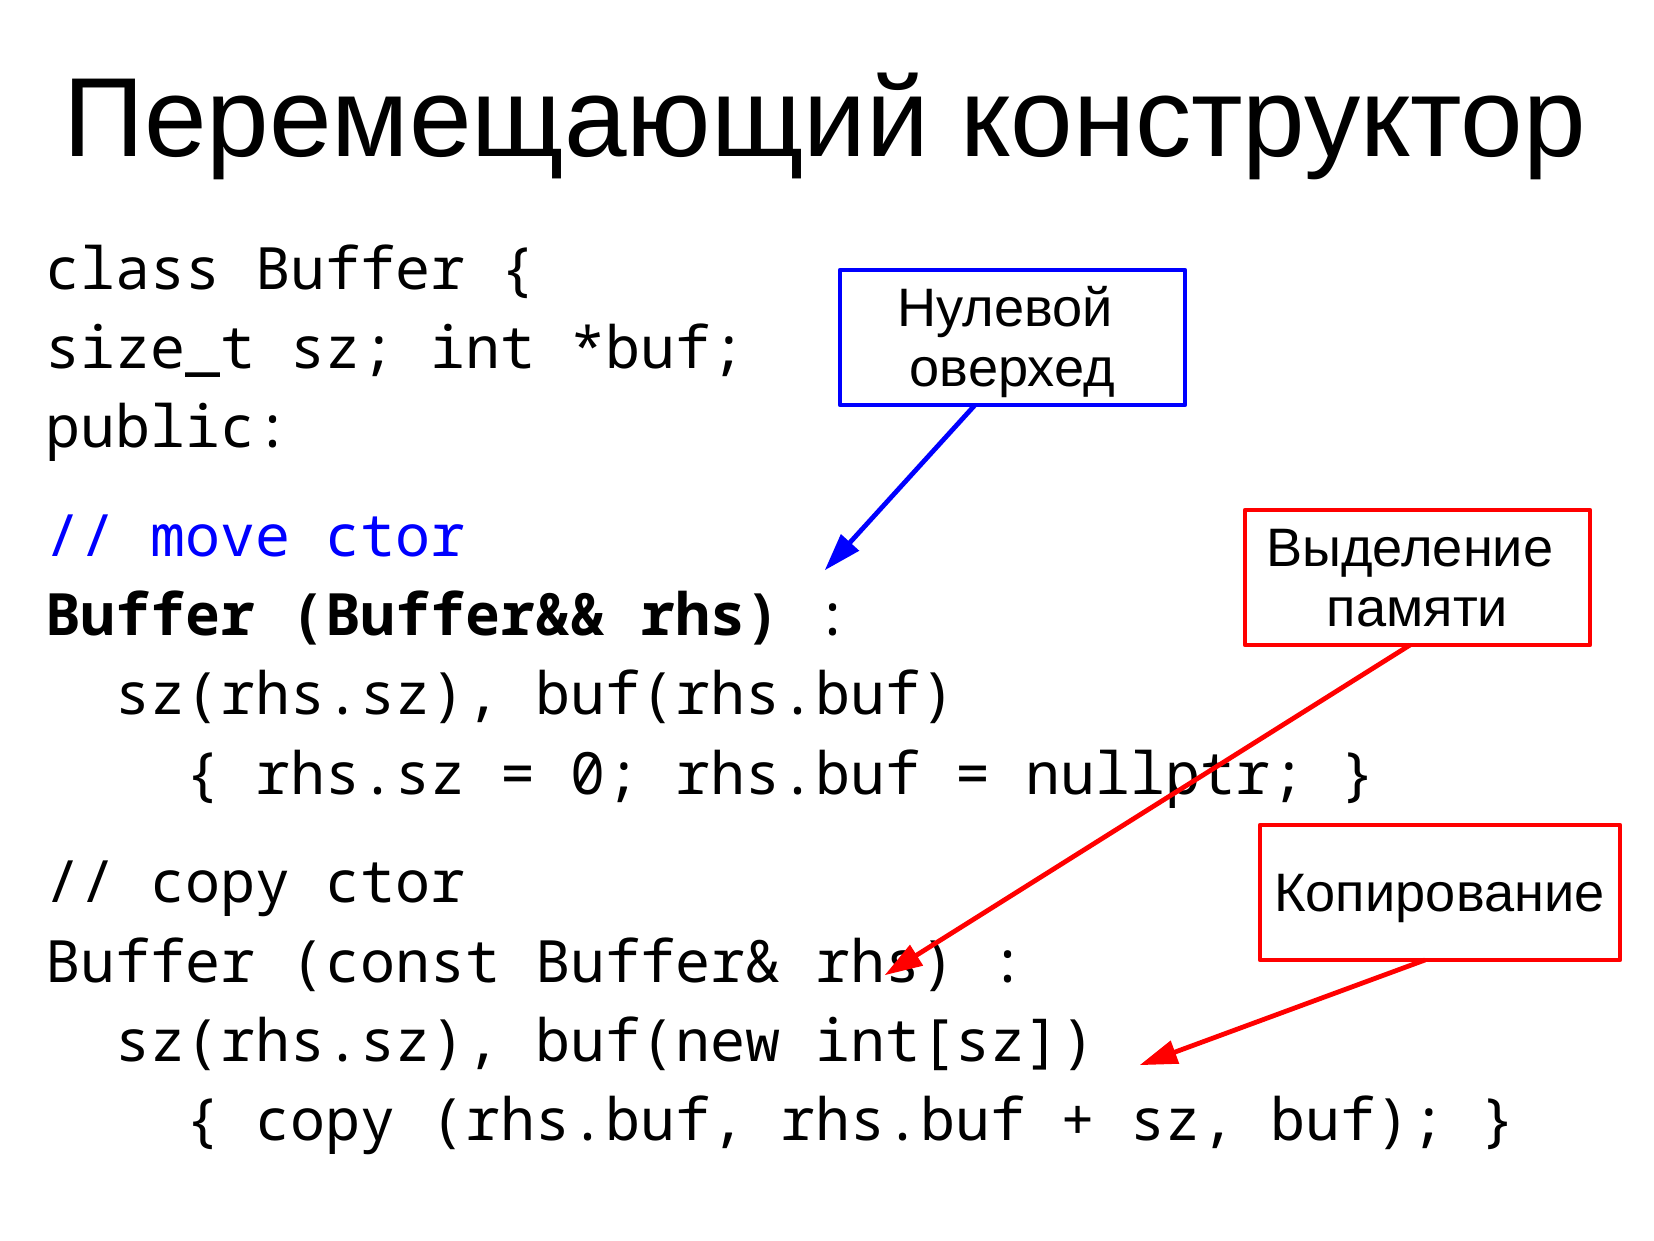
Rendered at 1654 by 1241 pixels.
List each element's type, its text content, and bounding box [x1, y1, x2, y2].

text_box Копирование [1260, 825, 1621, 961]
text_box Нулевой оверхед [840, 270, 1186, 406]
text_box Выделение памяти [1245, 510, 1591, 646]
title Перемещающий конструктор [30, 13, 1621, 222]
list class Buffer { size_t sz; int *buf; public: // move ctor Buffer (Buffer&& rhs) : sz(rhs.sz), buf(rhs.buf) { rhs.sz = 0; rhs.buf = nullptr; } // copy ctor Buffer (const Buffer& rhs) : sz(rhs.sz), buf(new int[sz]) { copy (rhs.buf, rhs.buf + sz, buf); } [45, 226, 1583, 1191]
